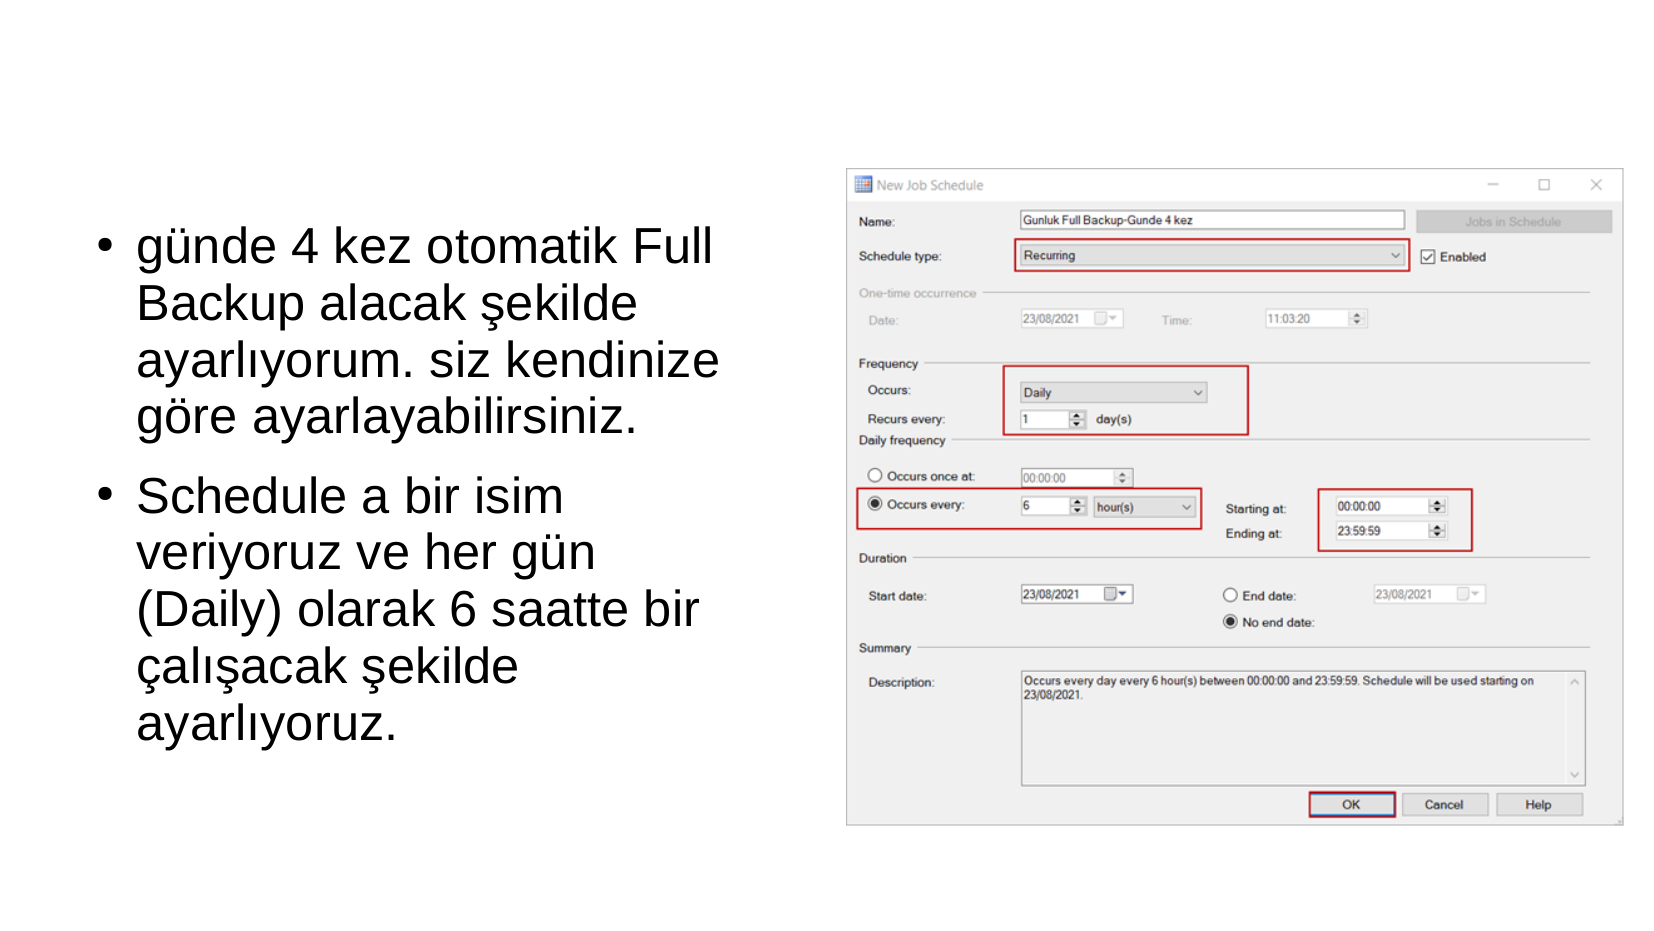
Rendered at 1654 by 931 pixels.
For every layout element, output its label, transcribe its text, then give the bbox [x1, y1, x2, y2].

title [82, 37, 1571, 193]
list günde 4 kez otomatik Full Backup alacak şekilde ayarlıyorum. siz kendinize göre ayarlayabilirsiniz. Schedule a bir isim veriyoruz ve her gün (Daily) olarak 6 saatte bir çalışacak şekilde ayarlıyoruz. [82, 217, 739, 758]
picture [846, 168, 1625, 827]
